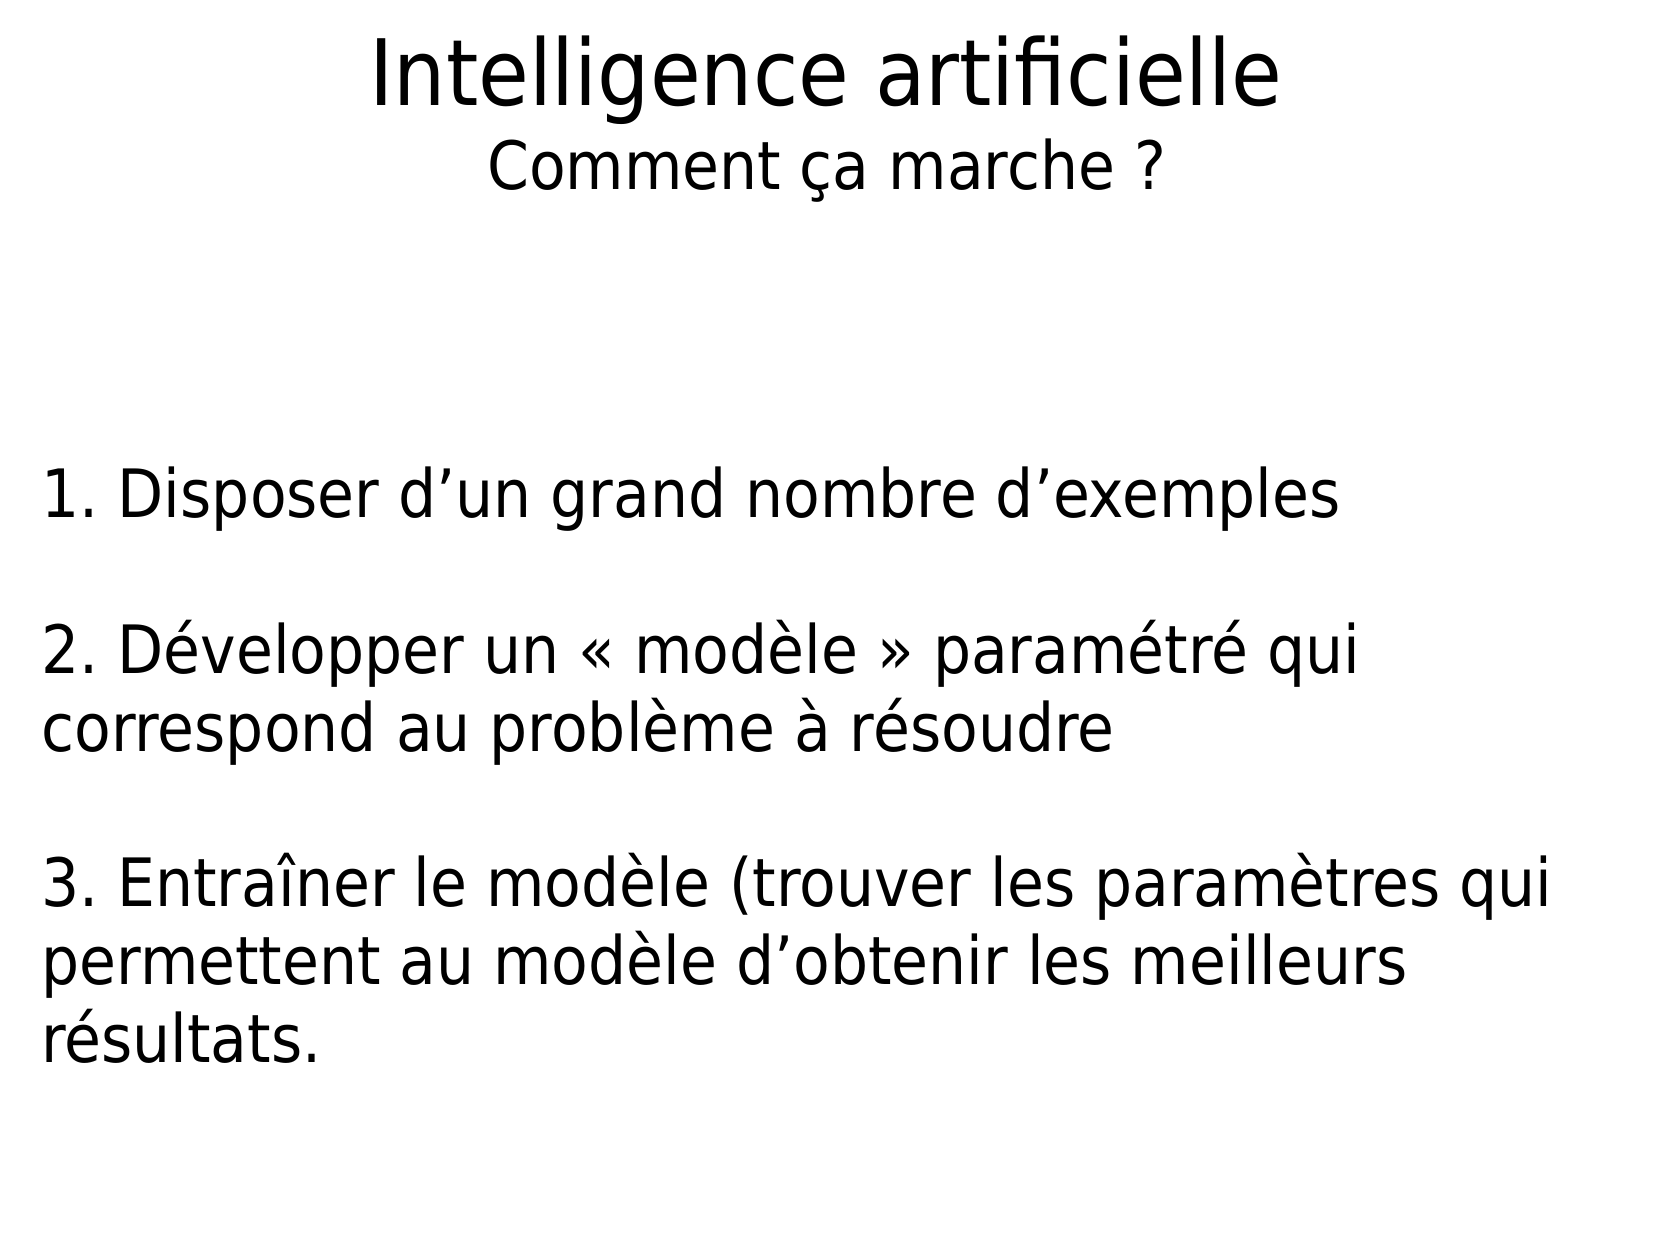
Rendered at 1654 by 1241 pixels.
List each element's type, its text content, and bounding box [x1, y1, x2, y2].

title 1. Disposer d’un grand nombre d’exemples 2. Développer un « modèle » paramétré qui correspond au problème à résoudre 3. Entraîner le modèle (trouver les paramètres qui permettent au modèle d’obtenir les meilleurs résultats. [41, 222, 1613, 1183]
title Intelligence artificielle Comment ça marche ? [41, 12, 1613, 214]
